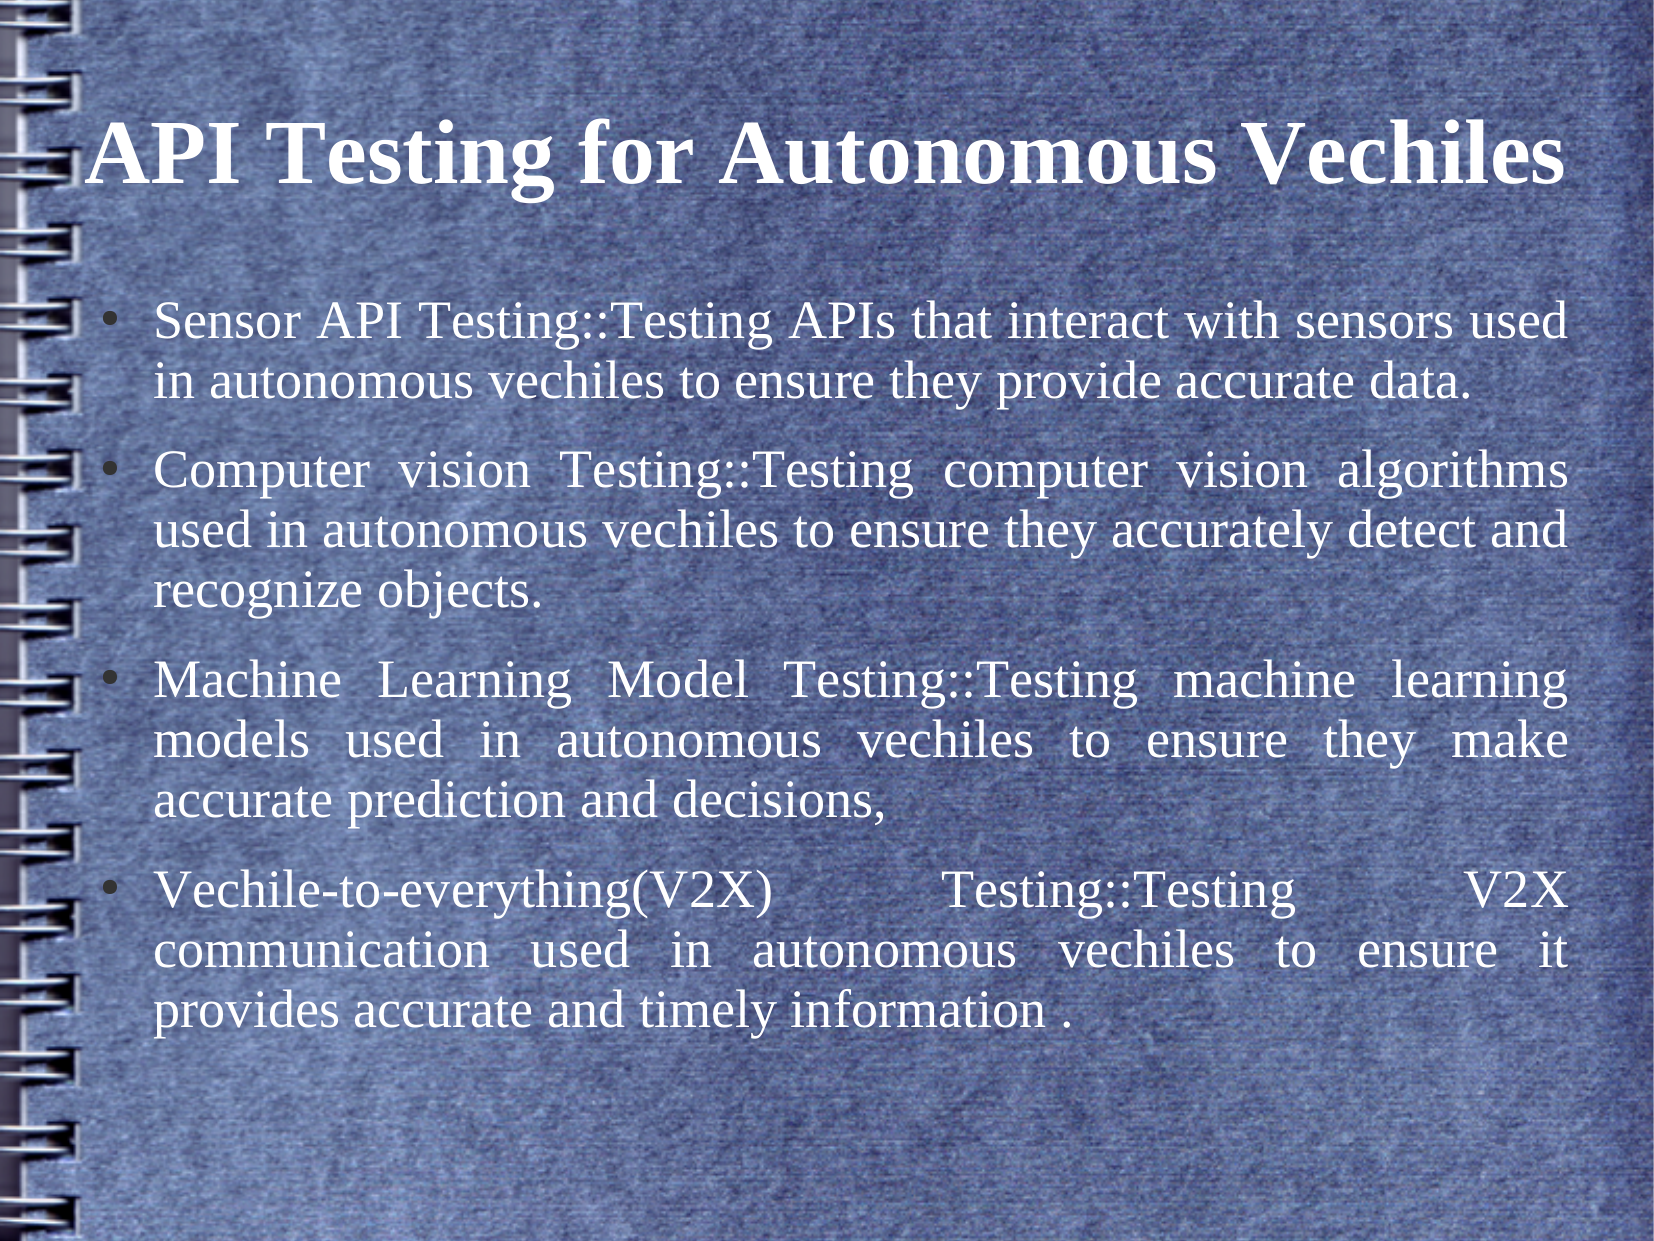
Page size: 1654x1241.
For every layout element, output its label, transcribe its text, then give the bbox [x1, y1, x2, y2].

title API Testing for Autonomous Vechiles [82, 49, 1571, 257]
picture [0, 0, 1654, 1241]
list Sensor API Testing::Testing APIs that interact with sensors used in autonomous vechiles to ensure they provide accurate data. Computer vision Testing::Testing computer vision algorithms used in autonomous vechiles to ensure they accurately detect and recognize objects. Machine Learning Model Testing::Testing machine learning models used in autonomous vechiles to ensure they make accurate prediction and decisions, Vechile-to-everything(V2X) Testing::Testing V2X communication used in autonomous vechiles to ensure it provides accurate and timely information . [82, 290, 1571, 1109]
